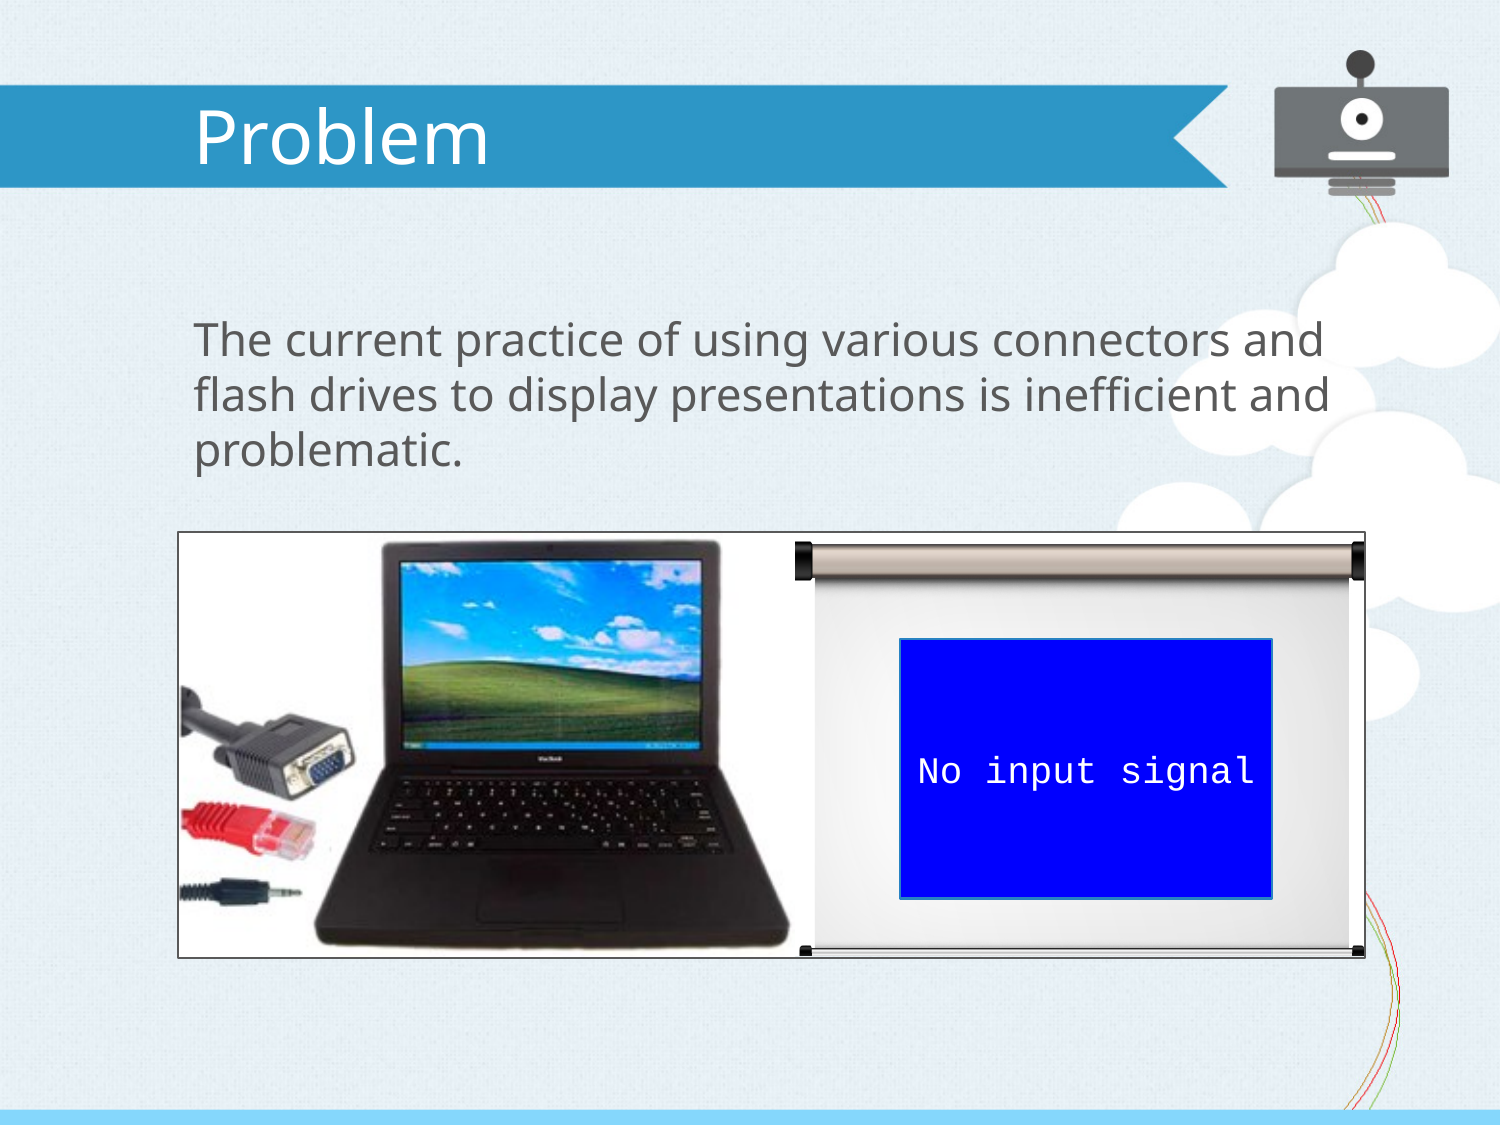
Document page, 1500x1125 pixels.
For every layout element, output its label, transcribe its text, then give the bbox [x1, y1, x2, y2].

list The current practice of using various connectors and flash drives to display presentations is inefficient and problematic. [178, 302, 1427, 650]
picture [0, 0, 1500, 1125]
text_box No input signal [900, 639, 1273, 899]
title Problem [178, 81, 1223, 183]
